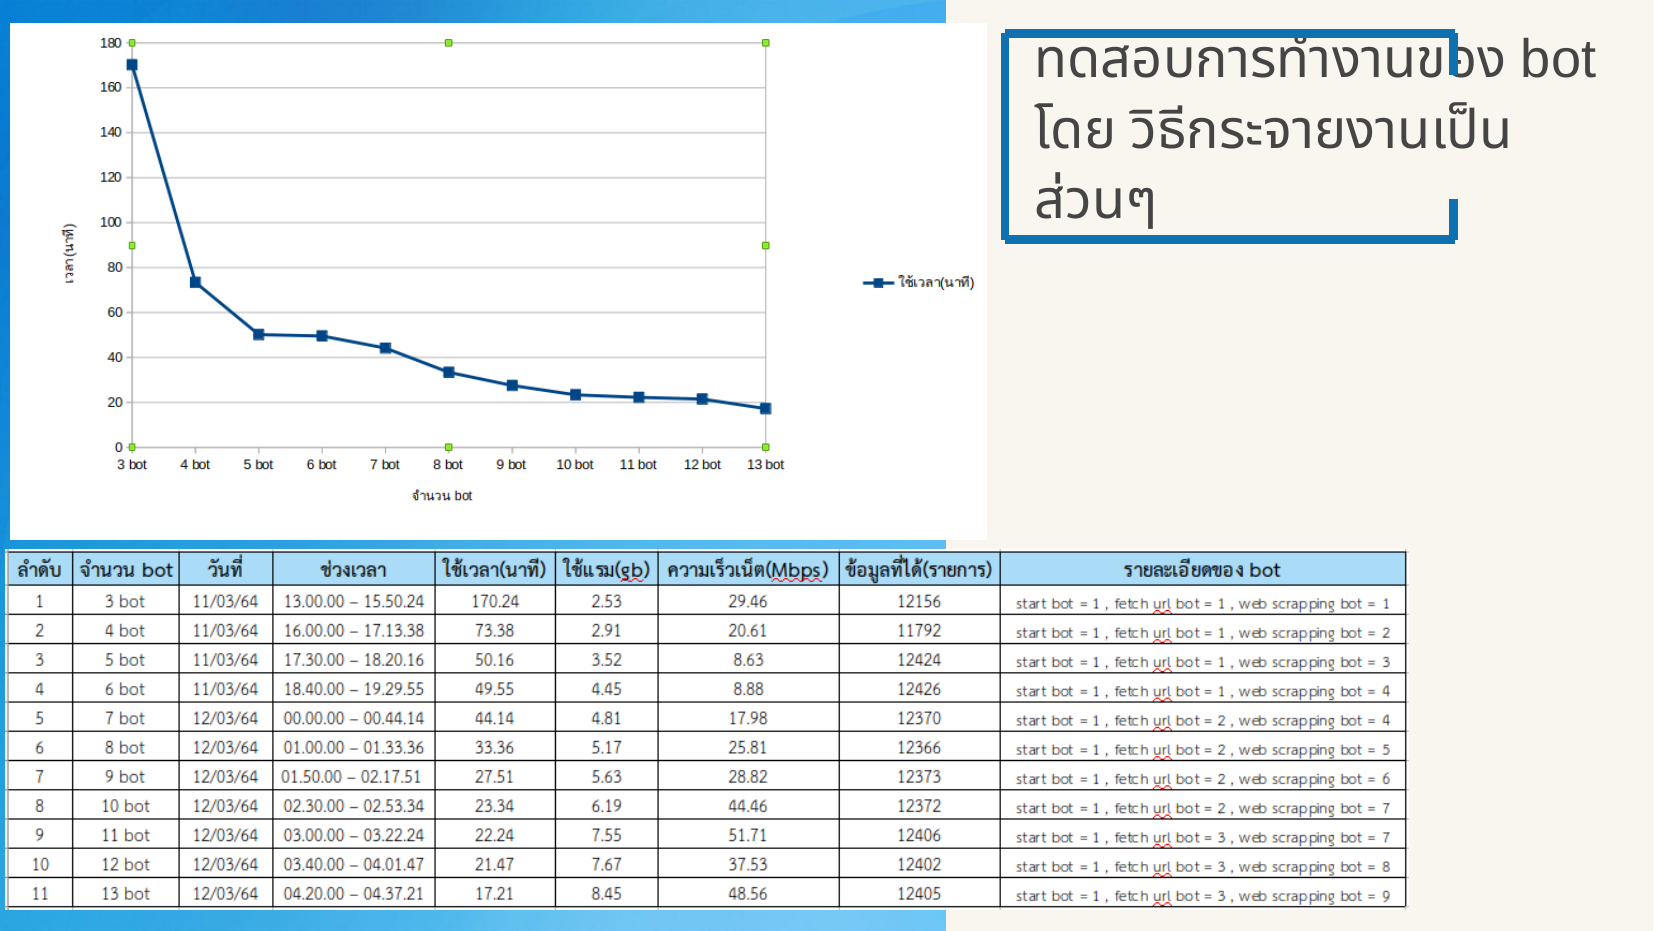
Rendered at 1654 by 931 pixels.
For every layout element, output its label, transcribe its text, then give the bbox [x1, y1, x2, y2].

picture [0, 0, 1654, 931]
title ทดสอบการทำงานของ bot โดย วิธีกระจายงานเป็นส่วนๆ [1034, 26, 1635, 244]
